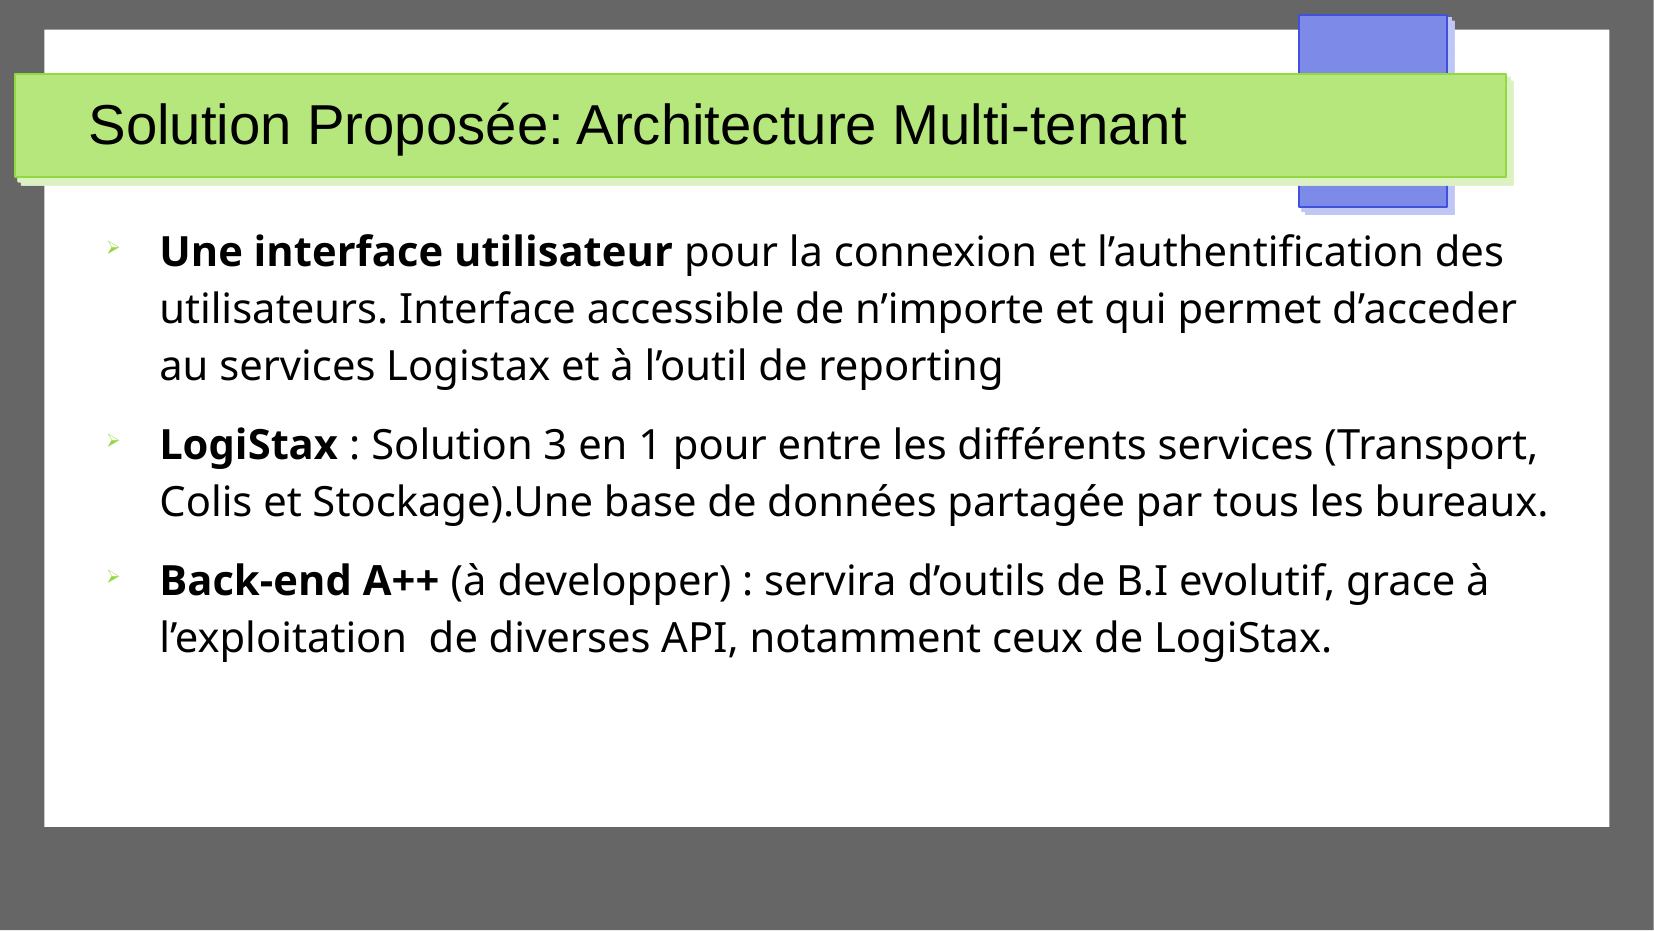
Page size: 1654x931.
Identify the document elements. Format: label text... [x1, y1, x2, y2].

title Solution Proposée: Architecture Multi-tenant [88, 73, 1506, 178]
list Une interface utilisateur pour la connexion et l’authentification des utilisateurs. Interface accessible de n’importe et qui permet d’acceder au services Logistax et à l’outil de reporting LogiStax : Solution 3 en 1 pour entre les différents services (Transport, Colis et Stockage).Une base de données partagée par tous les bureaux. Back-end A++ (à developper) : servira d’outils de B.I evolutif, grace à l’exploitation de diverses API, notamment ceux de LogiStax. [88, 221, 1565, 813]
